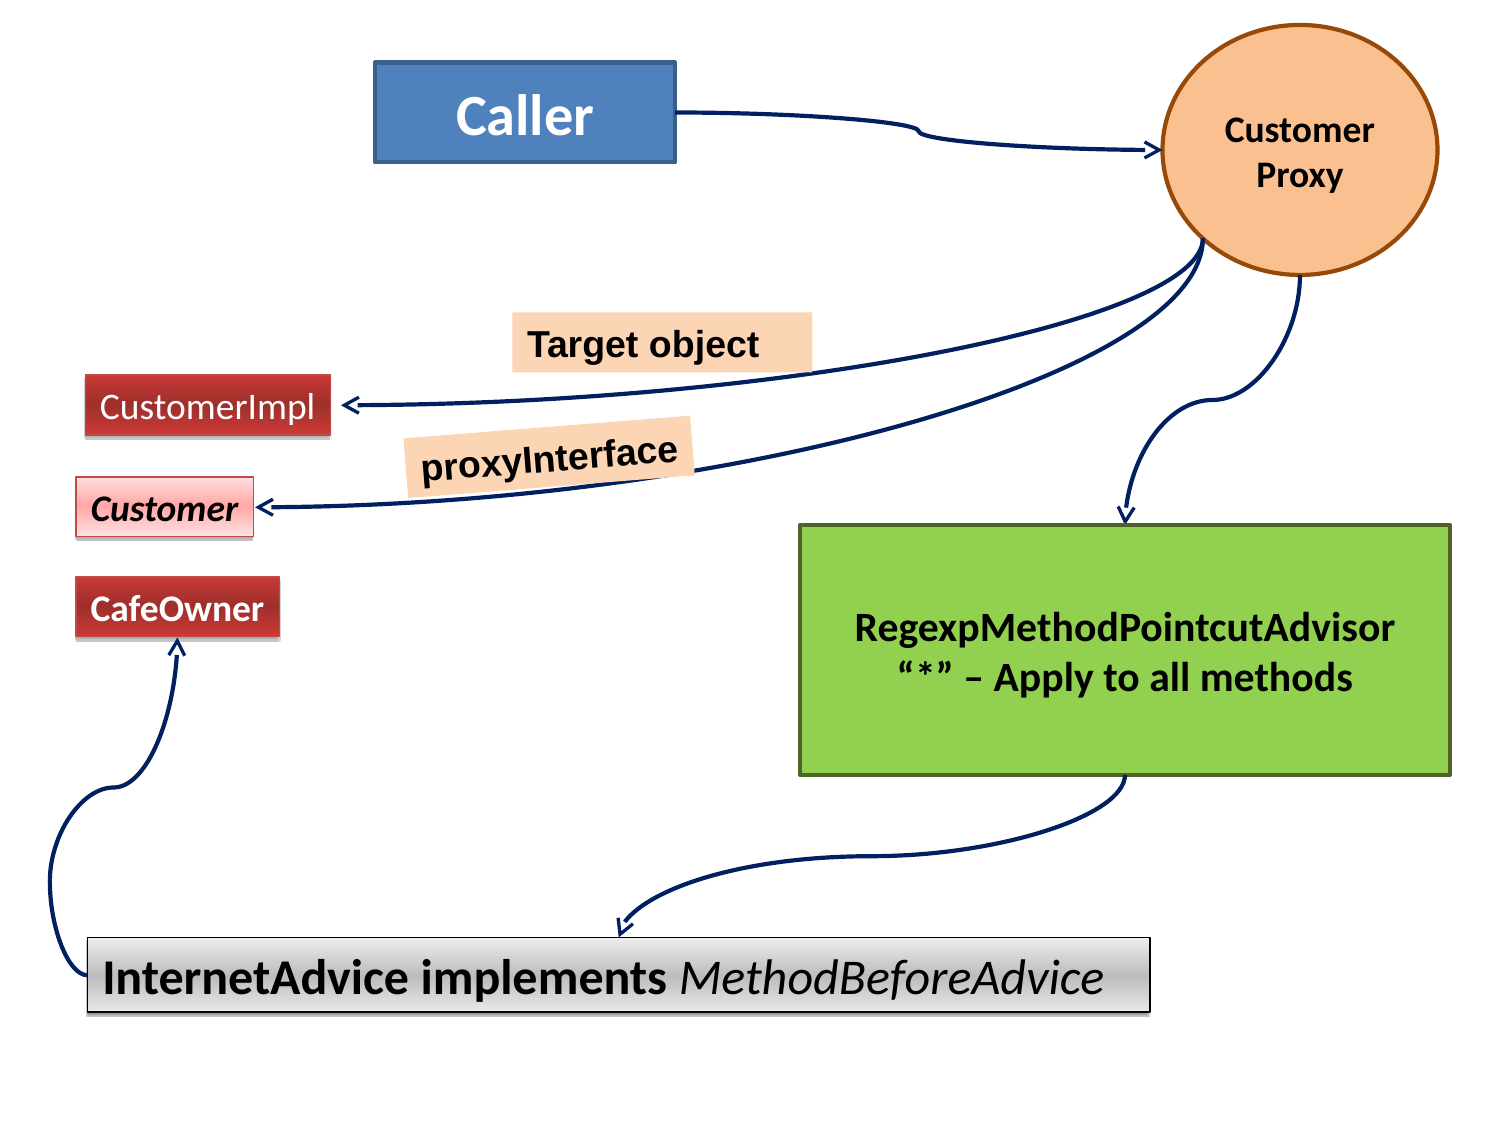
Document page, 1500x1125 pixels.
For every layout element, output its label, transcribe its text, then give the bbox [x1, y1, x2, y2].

text_box Customer [76, 476, 254, 537]
text_box InternetAdvice implements MethodBeforeAdvice [87, 937, 1150, 1013]
text_box proxyInterface [403, 415, 695, 499]
text_box CafeOwner [75, 576, 280, 637]
text_box CustomerImpl [85, 374, 331, 435]
text_box RegexpMethodPointcutAdvisor “*” – Apply to all methods [800, 525, 1450, 775]
text_box Caller [374, 62, 675, 163]
text_box Customer Proxy [1162, 24, 1438, 275]
text_box Target object [512, 312, 813, 373]
